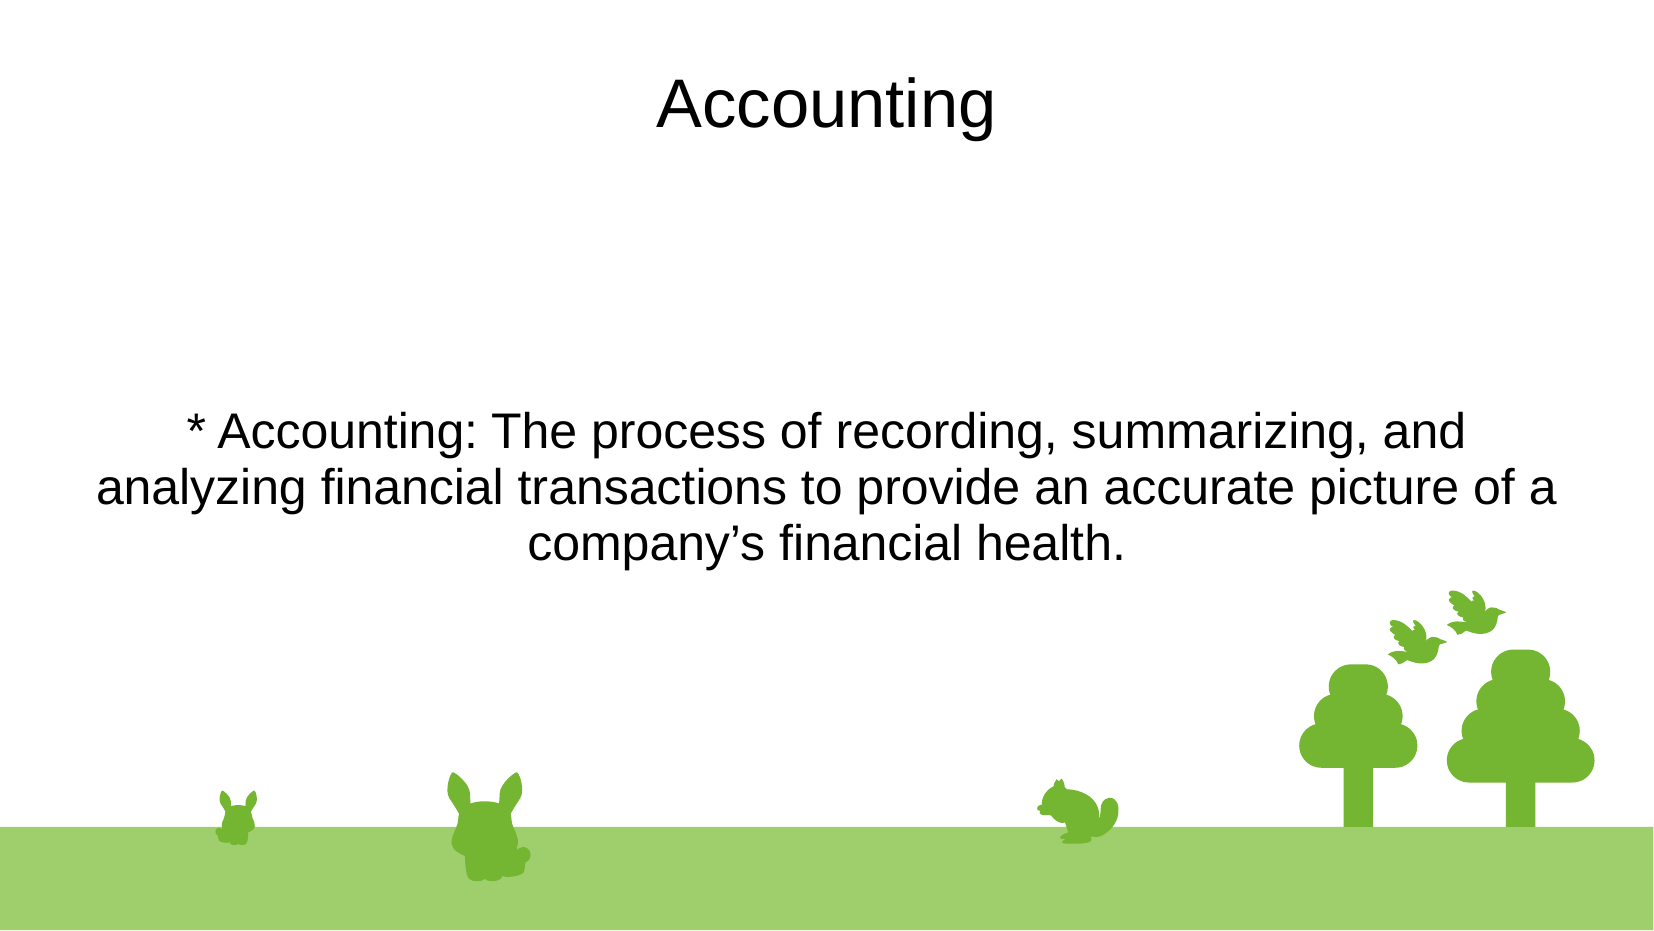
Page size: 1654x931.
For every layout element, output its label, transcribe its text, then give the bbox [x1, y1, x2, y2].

subtitle * Accounting: The process of recording, summarizing, and analyzing financial transactions to provide an accurate picture of a company’s financial health. [88, 206, 1565, 768]
title Accounting [88, 29, 1565, 178]
